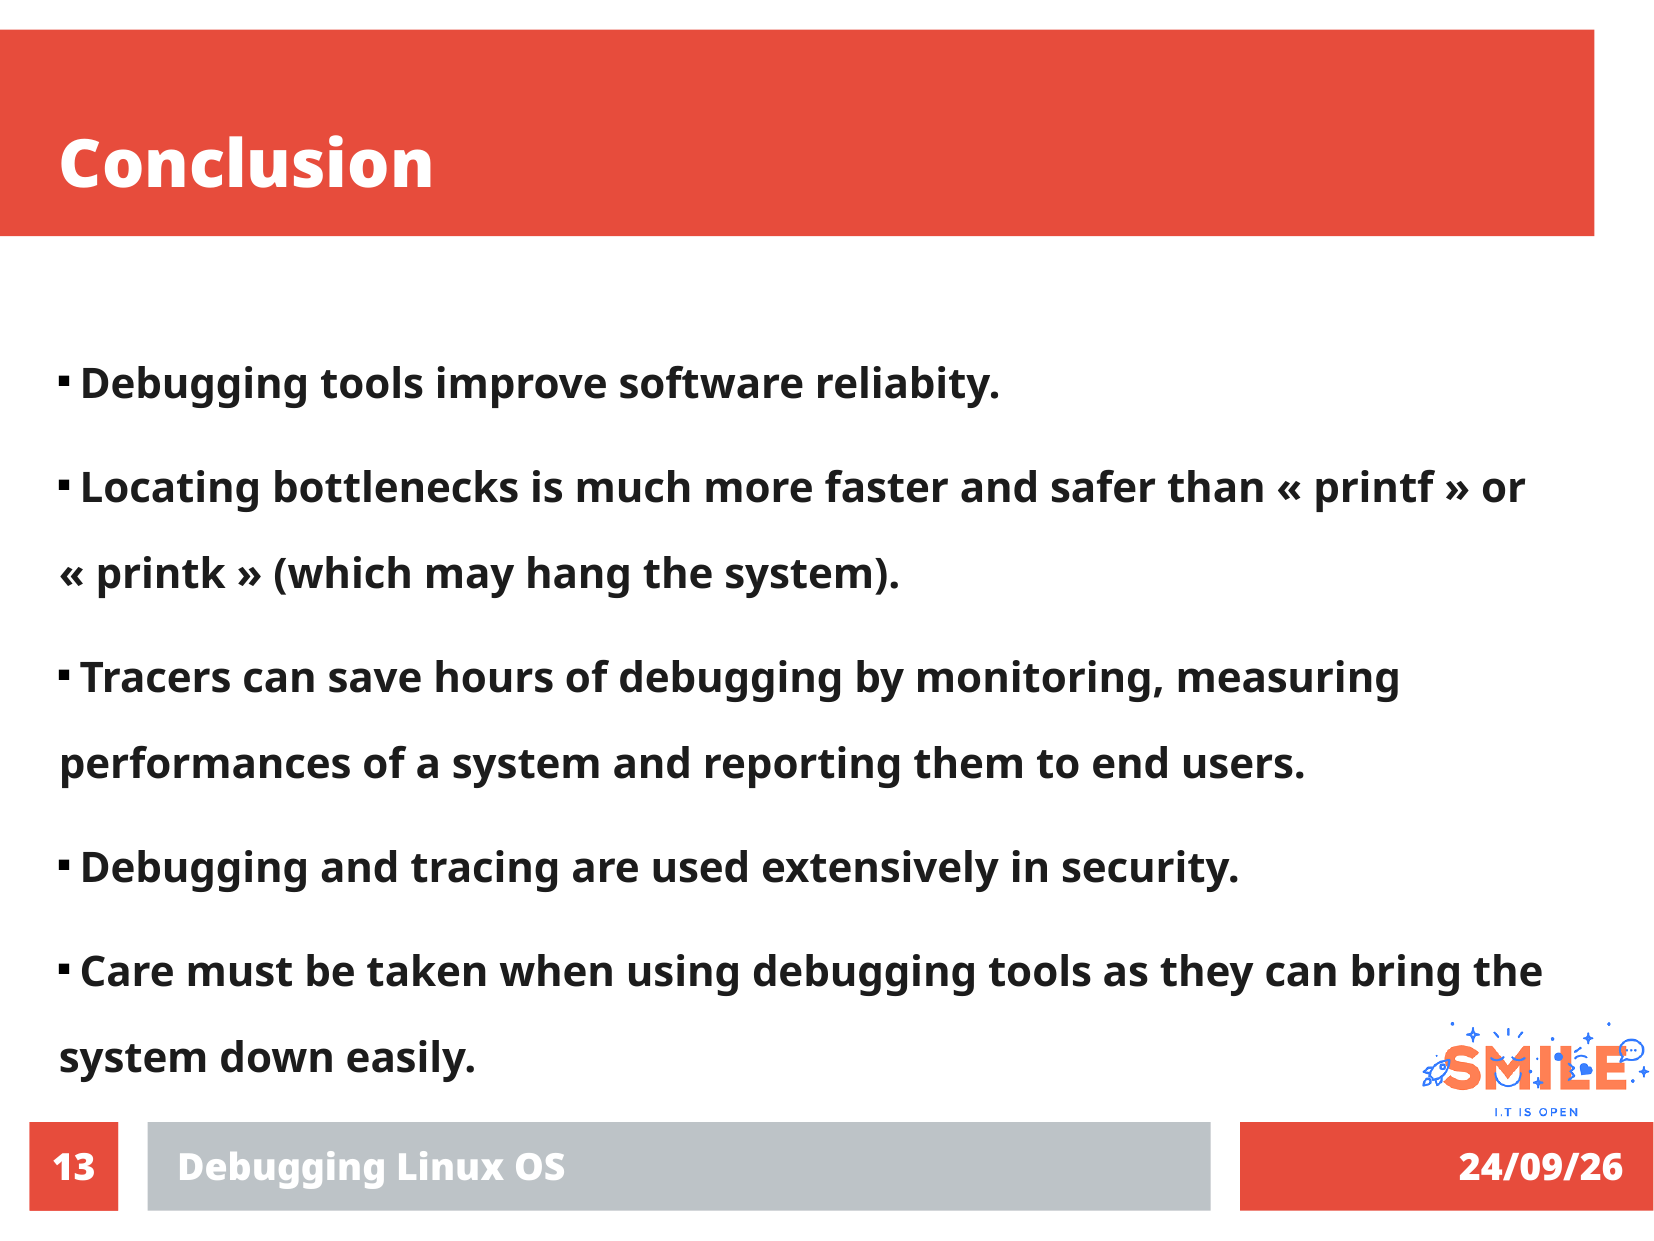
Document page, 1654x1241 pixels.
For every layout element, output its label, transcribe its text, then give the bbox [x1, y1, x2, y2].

title Conclusion [59, 59, 1595, 207]
list Debugging tools improve software reliabity. Locating bottlenecks is much more faster and safer than « printf » or « printk » (which may hang the system). Tracers can save hours of debugging by monitoring, measuring performances of a system and reporting them to end users. Debugging and tracing are used extensively in security. Care must be taken when using debugging tools as they can bring the system down easily. [59, 324, 1565, 1093]
picture [1417, 1019, 1653, 1123]
